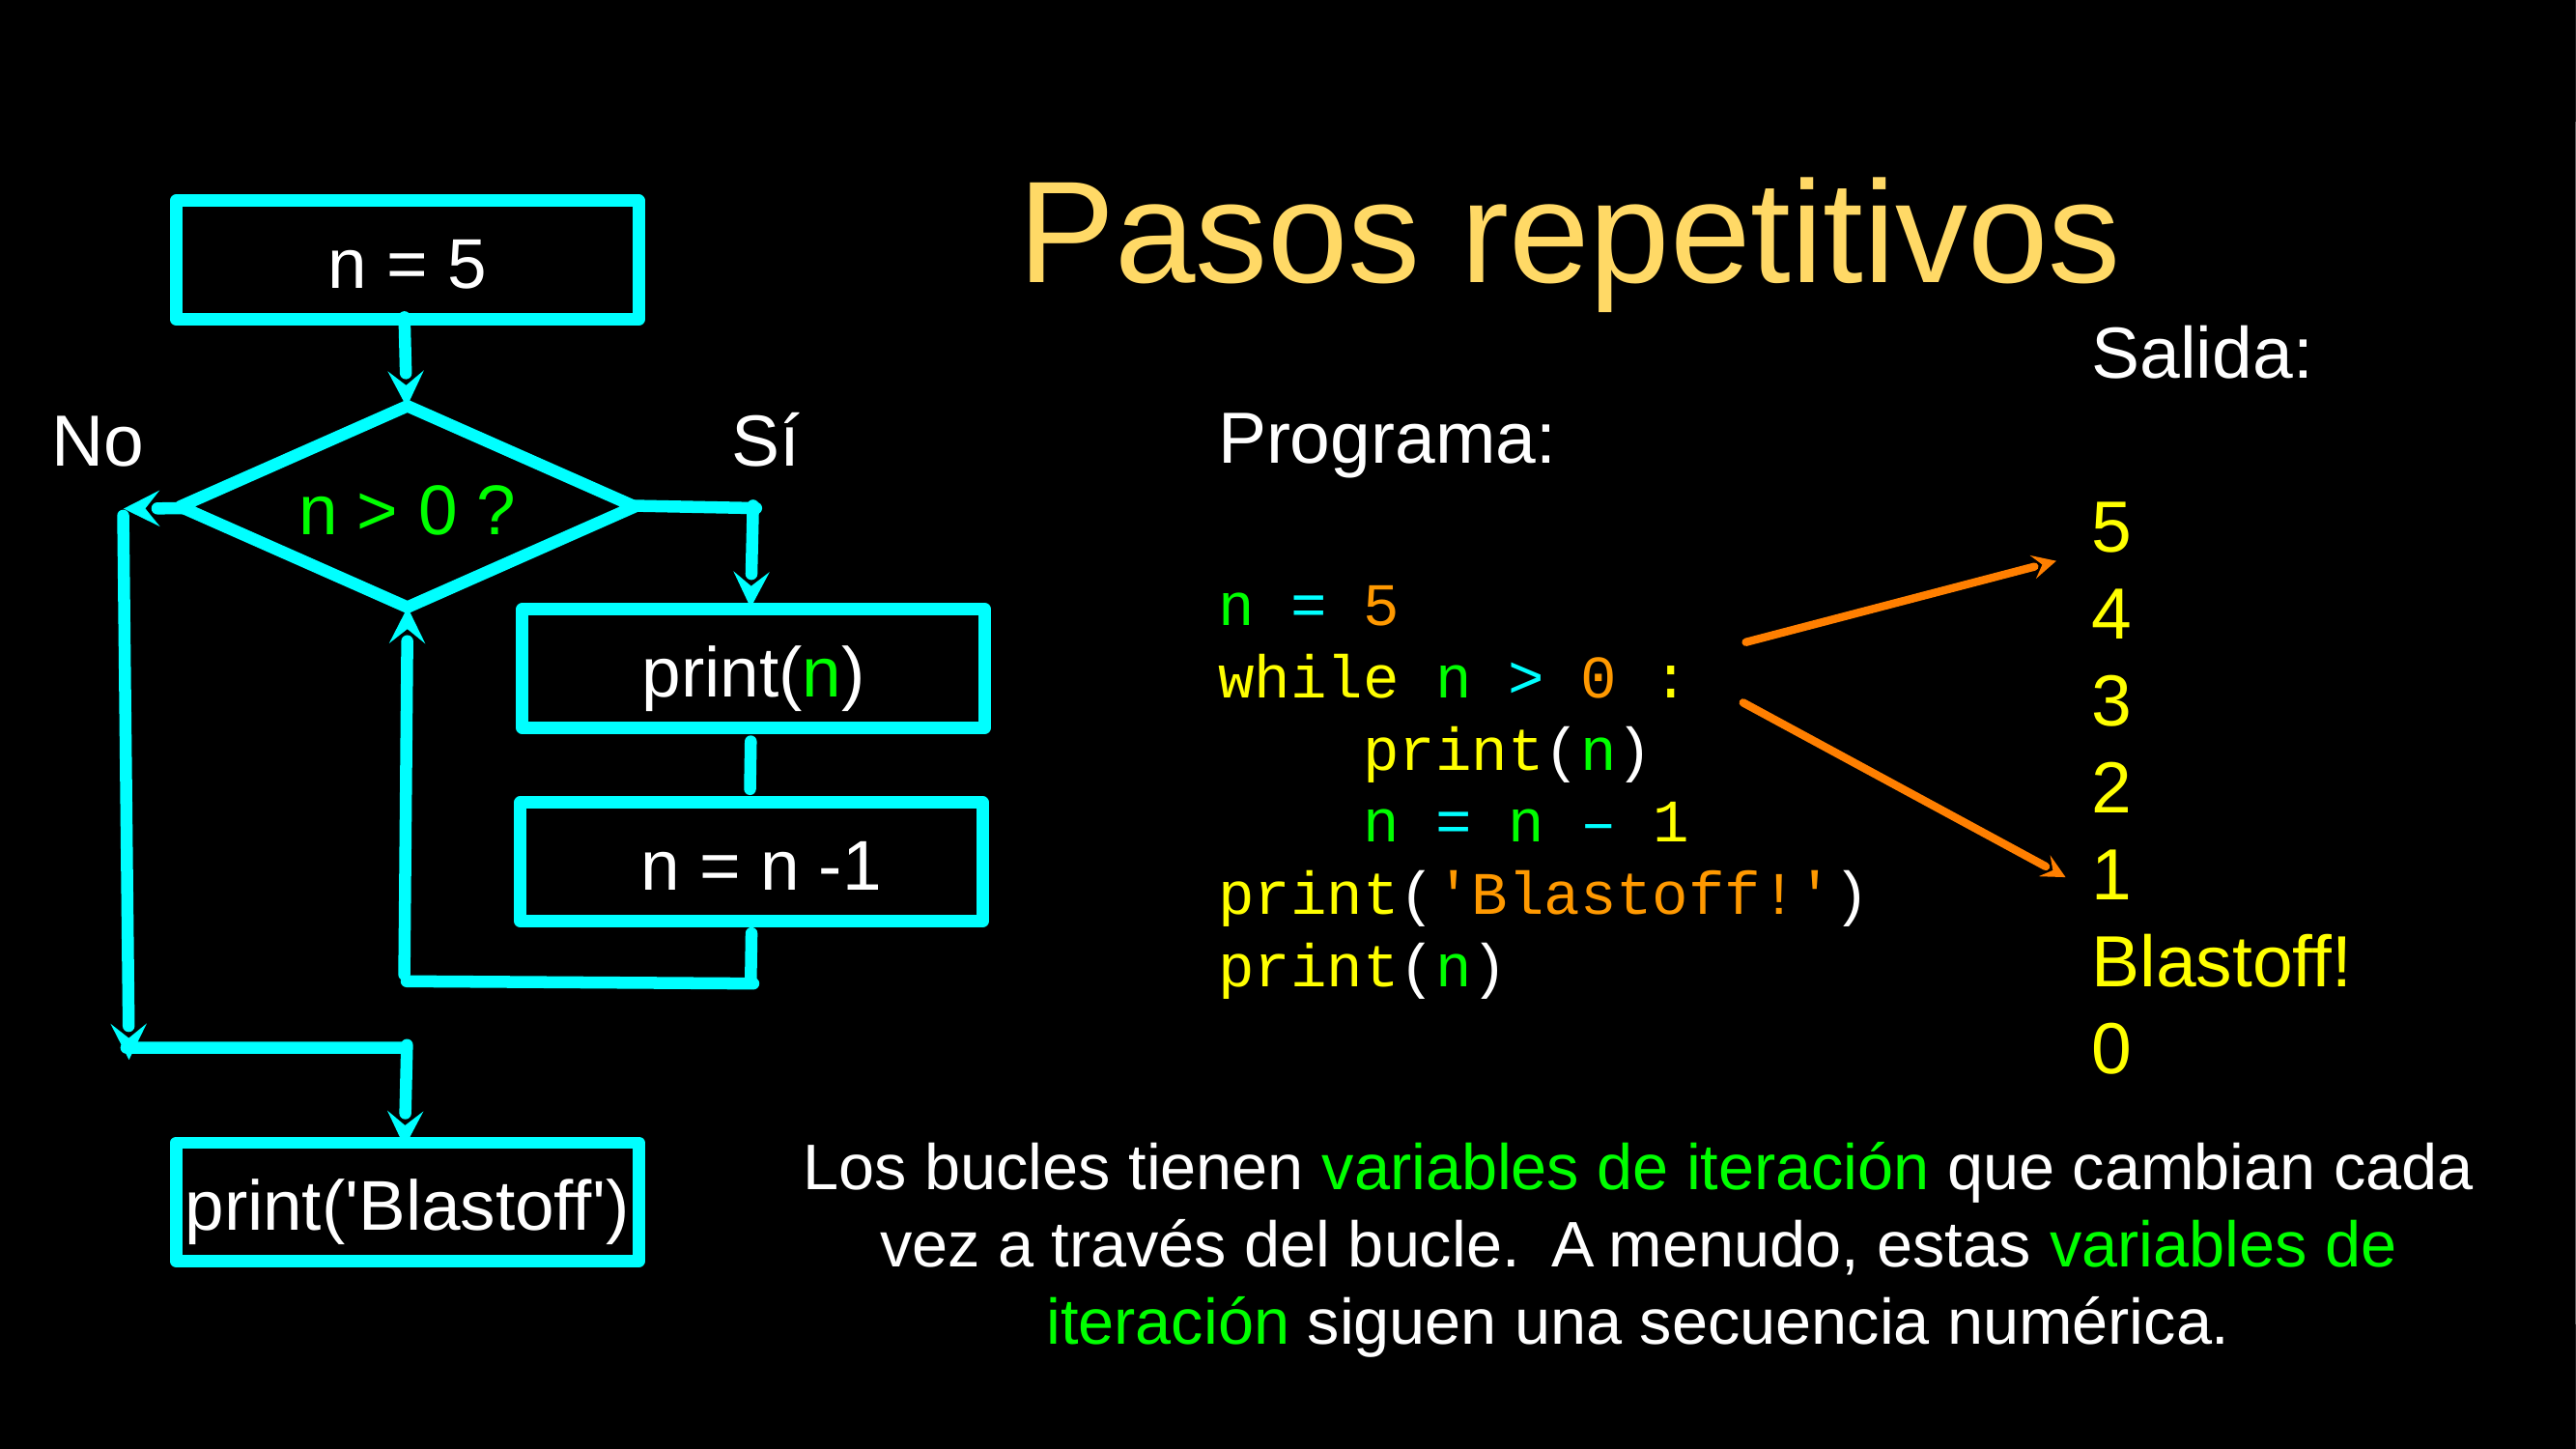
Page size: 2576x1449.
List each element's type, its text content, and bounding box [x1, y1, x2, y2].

text_box n = n -1 [520, 802, 983, 922]
title Pasos repetitivos [750, 129, 2392, 320]
text_box n > 0 ? [189, 406, 628, 608]
text_box n = 5 [176, 200, 639, 320]
text_box Los bucles tienen variables de iteración que cambian cada vez a través del bucle. A menudo, estas variables de iteración siguen una secuencia numérica. [797, 1109, 2480, 1374]
text_box Programa: n = 5 while n > 0 : print(n) n = n – 1 print('Blastoff!') print(n) [1217, 343, 1888, 1046]
text_box print(n) [522, 609, 985, 728]
text_box No [41, 387, 156, 487]
text_box Salida: 5 4 3 2 1 Blastoff! 0 [2091, 317, 2365, 1077]
text_box print('Blastoff') [176, 1142, 639, 1262]
text_box Sí [693, 387, 838, 487]
